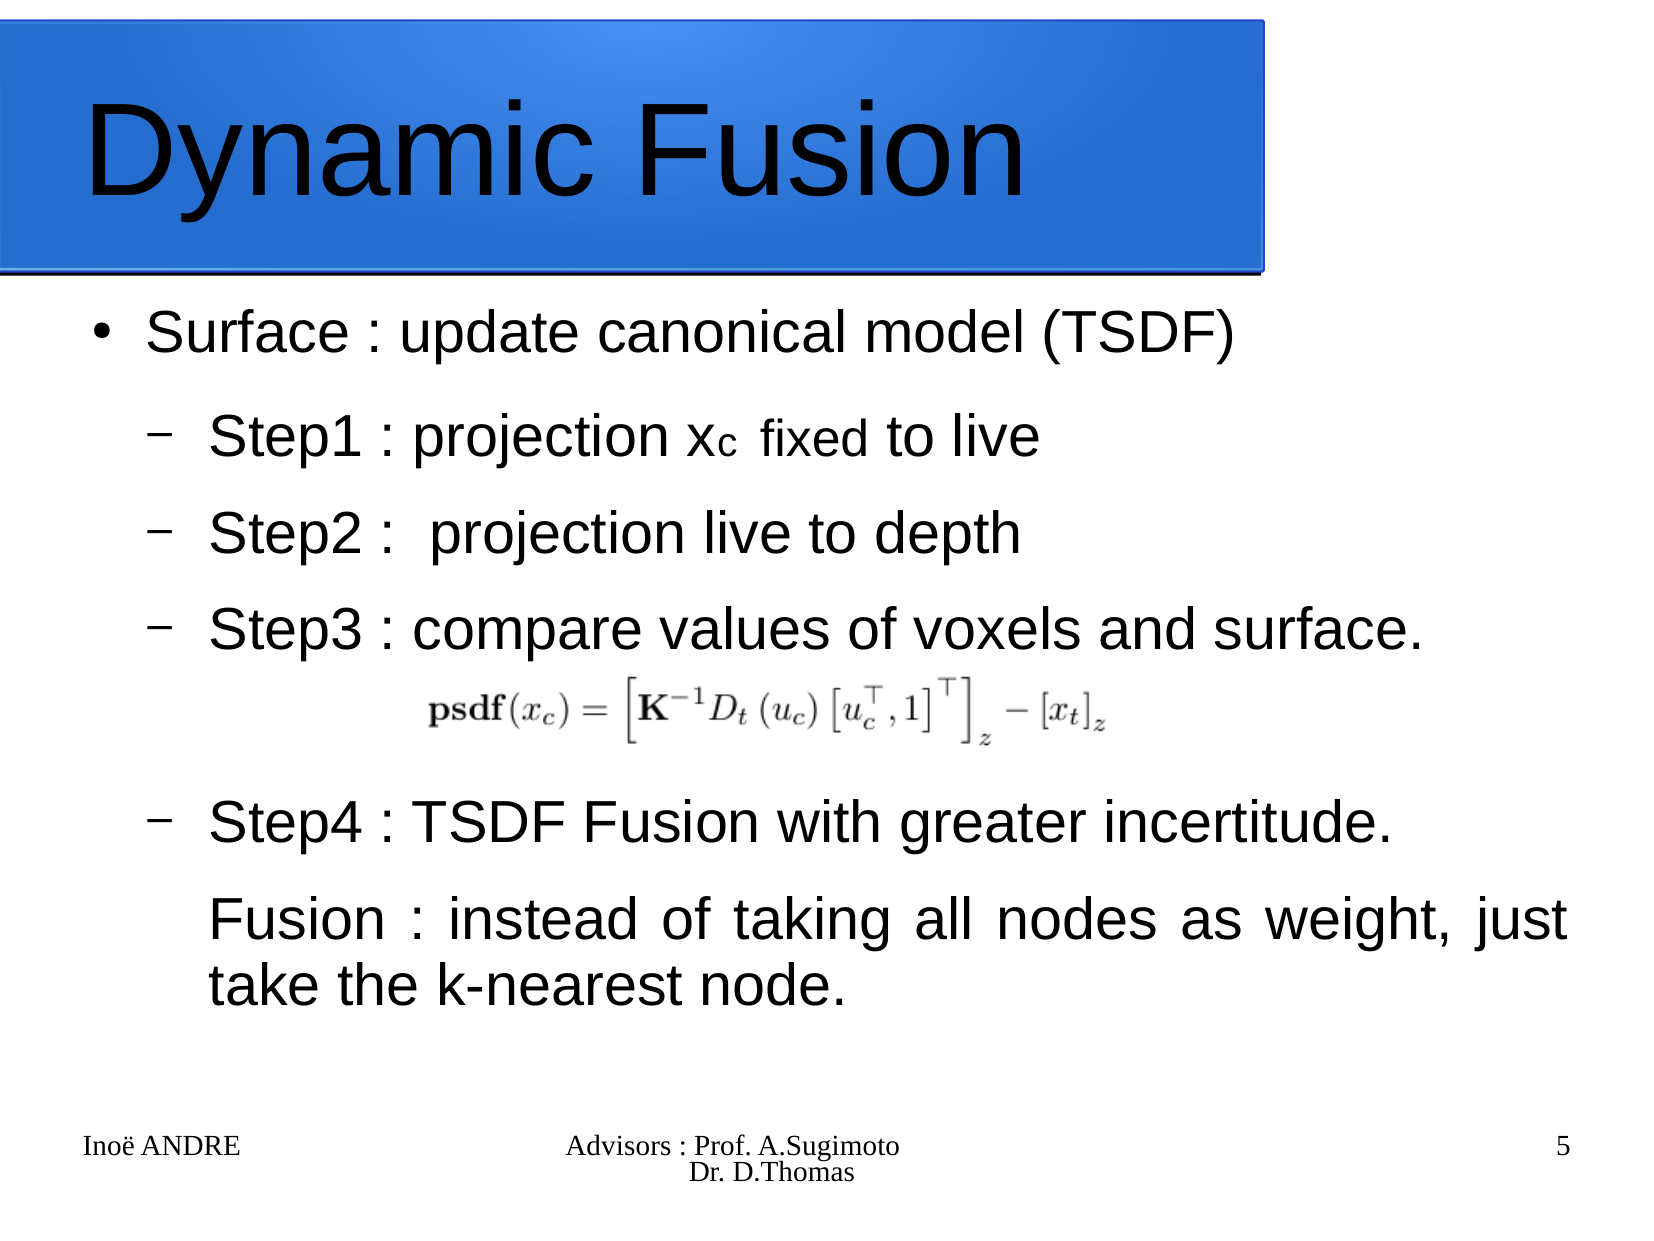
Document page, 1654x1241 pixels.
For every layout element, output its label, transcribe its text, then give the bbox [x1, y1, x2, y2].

title Dynamic Fusion [82, 47, 1235, 252]
picture [420, 674, 1108, 755]
list Surface : update canonical model (TSDF) Step1 : projection xc fixed to live Step2 : projection live to depth Step3 : compare values of voxels and surface. Step4 : TSDF Fusion with greater incertitude. Fusion : instead of taking all nodes as weight, just take the k-nearest node. [82, 299, 1571, 1019]
